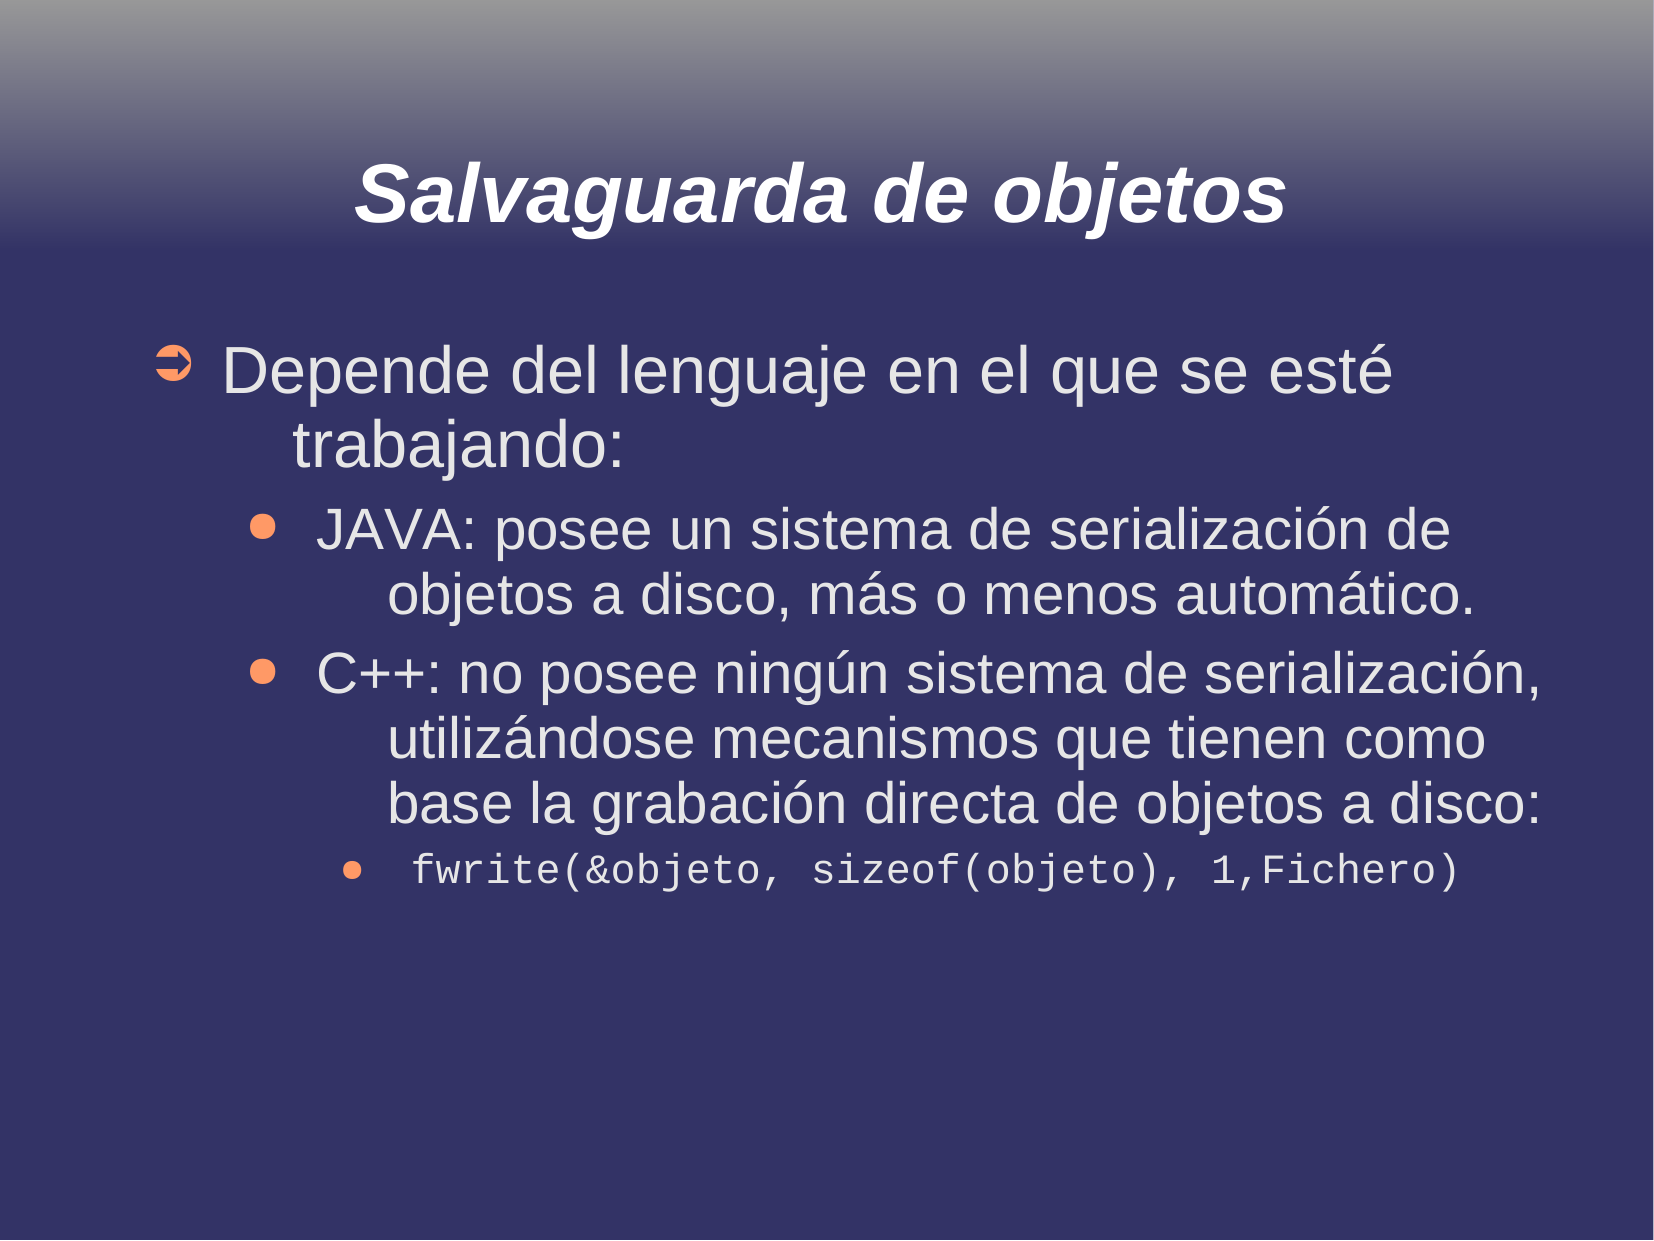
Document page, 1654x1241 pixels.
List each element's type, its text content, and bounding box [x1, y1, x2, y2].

list Depende del lenguaje en el que se esté trabajando: JAVA: posee un sistema de serialización de objetos a disco, más o menos automático. C++: no posee ningún sistema de serialización, utilizándose mecanismos que tienen como base la grabación directa de objetos a disco: fwrite(&objeto, sizeof(objeto), 1,Fichero) [112, 324, 1561, 1121]
title Salvaguarda de objetos [112, 99, 1532, 288]
